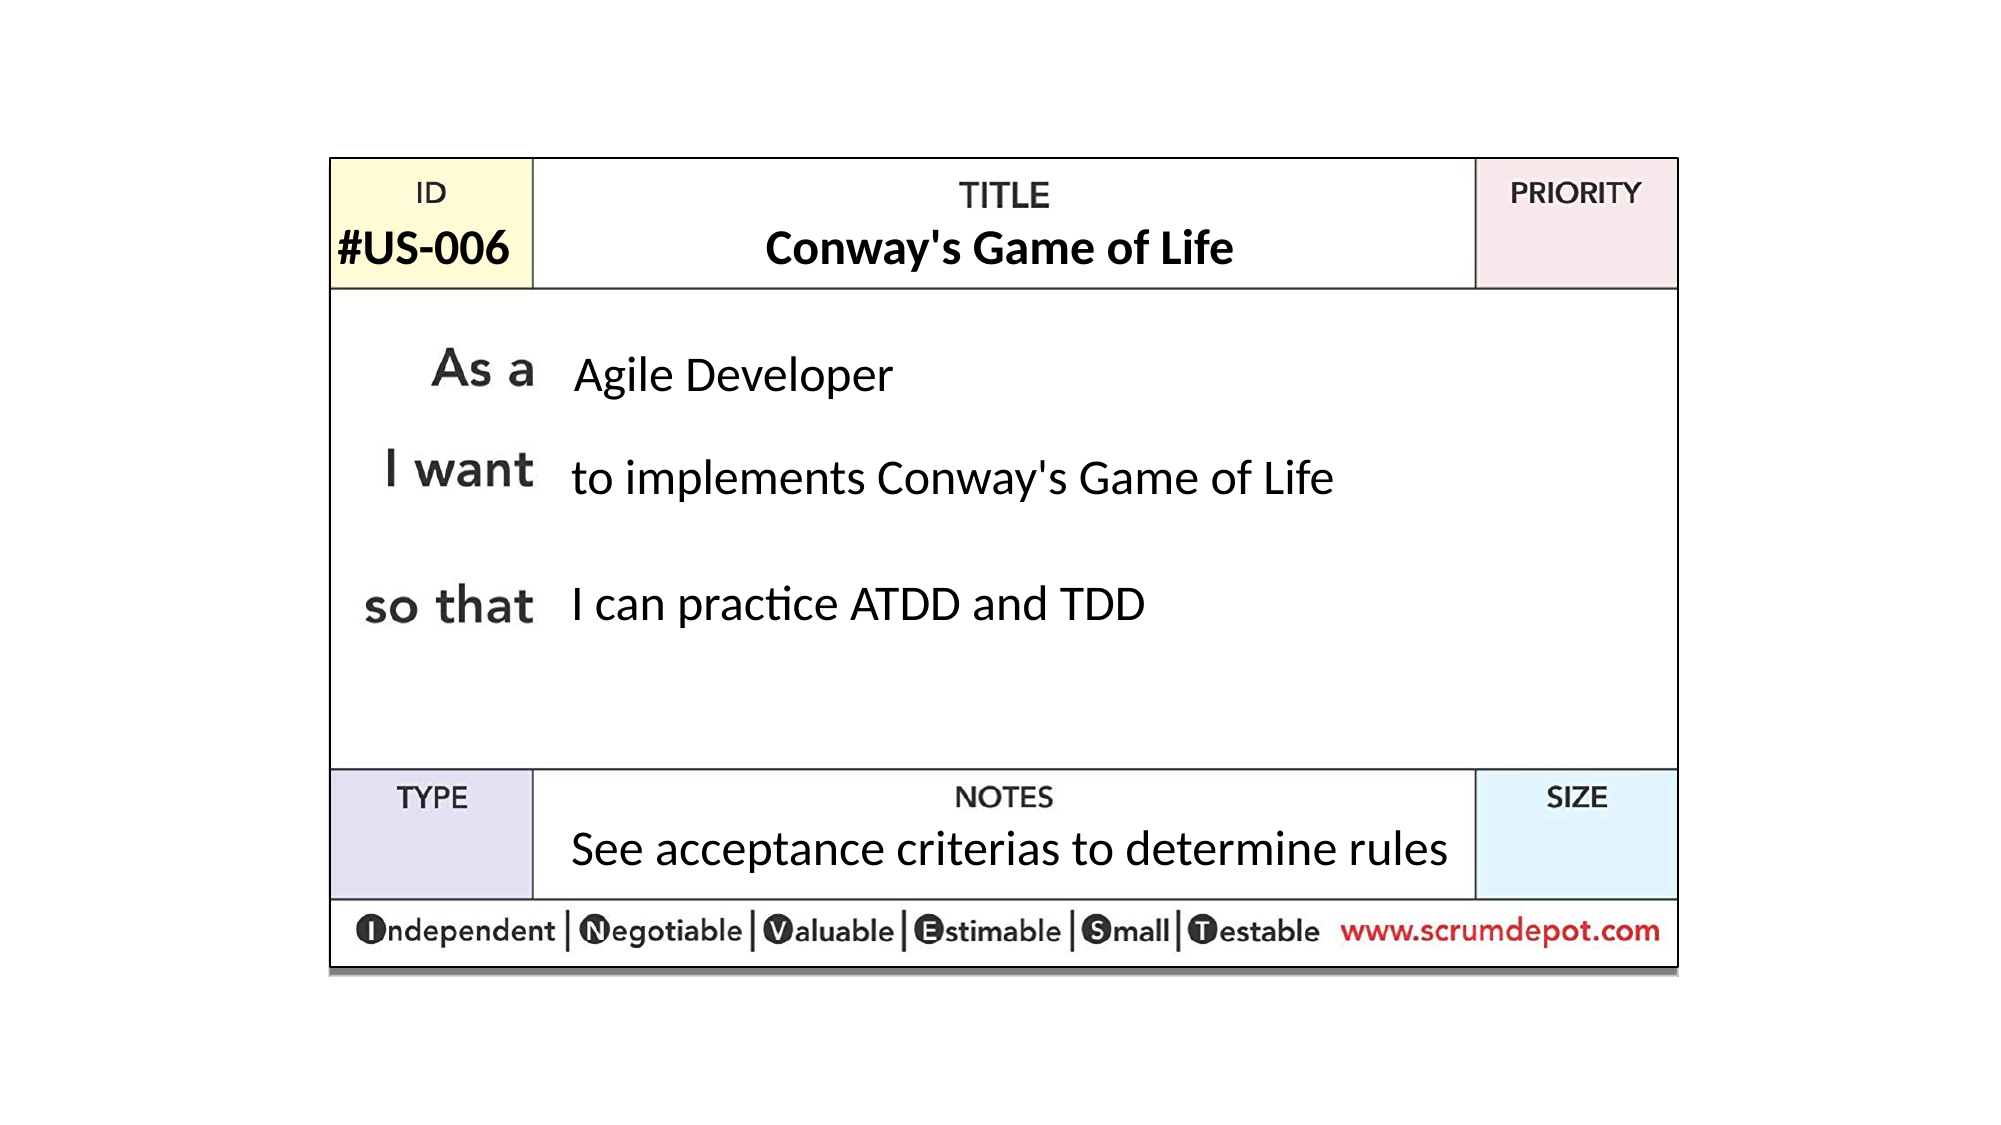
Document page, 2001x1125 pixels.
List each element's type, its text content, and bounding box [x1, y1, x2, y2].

text_box See acceptance criterias to determine rules [556, 807, 1472, 884]
text_box #US-006 [322, 207, 528, 284]
text_box Conway's Game of Life [534, 207, 1466, 284]
text_box I can practice ATDD and TDD [556, 562, 1167, 639]
text_box Agile Developer [558, 333, 913, 410]
text_box to implements Conway's Game of Life [556, 436, 1357, 513]
picture [330, 158, 1678, 967]
